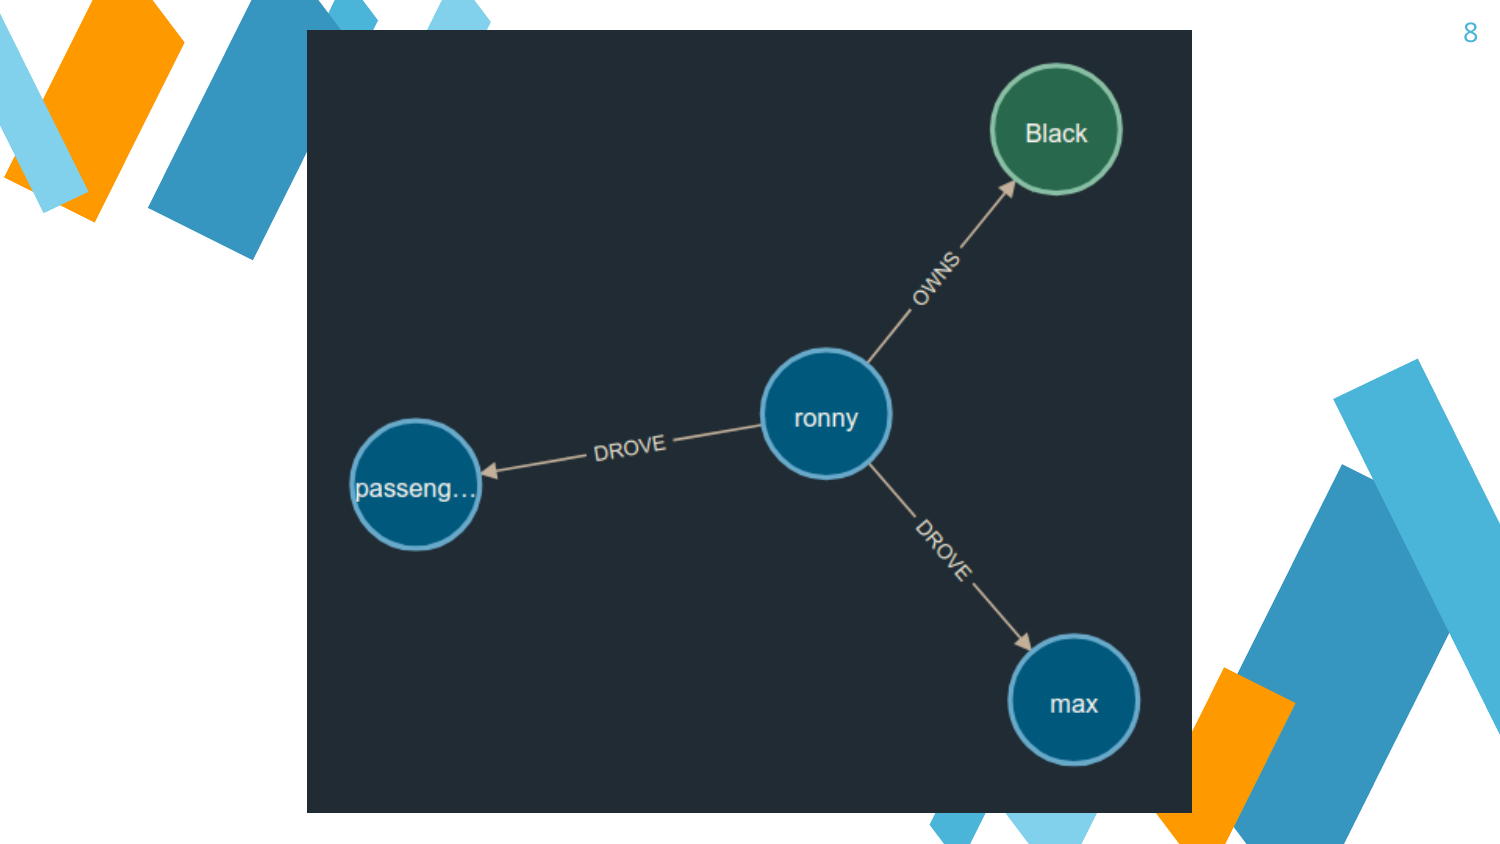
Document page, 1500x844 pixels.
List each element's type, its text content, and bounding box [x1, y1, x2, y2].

picture [307, 30, 1192, 813]
slide_number <number> [1403, 0, 1494, 65]
